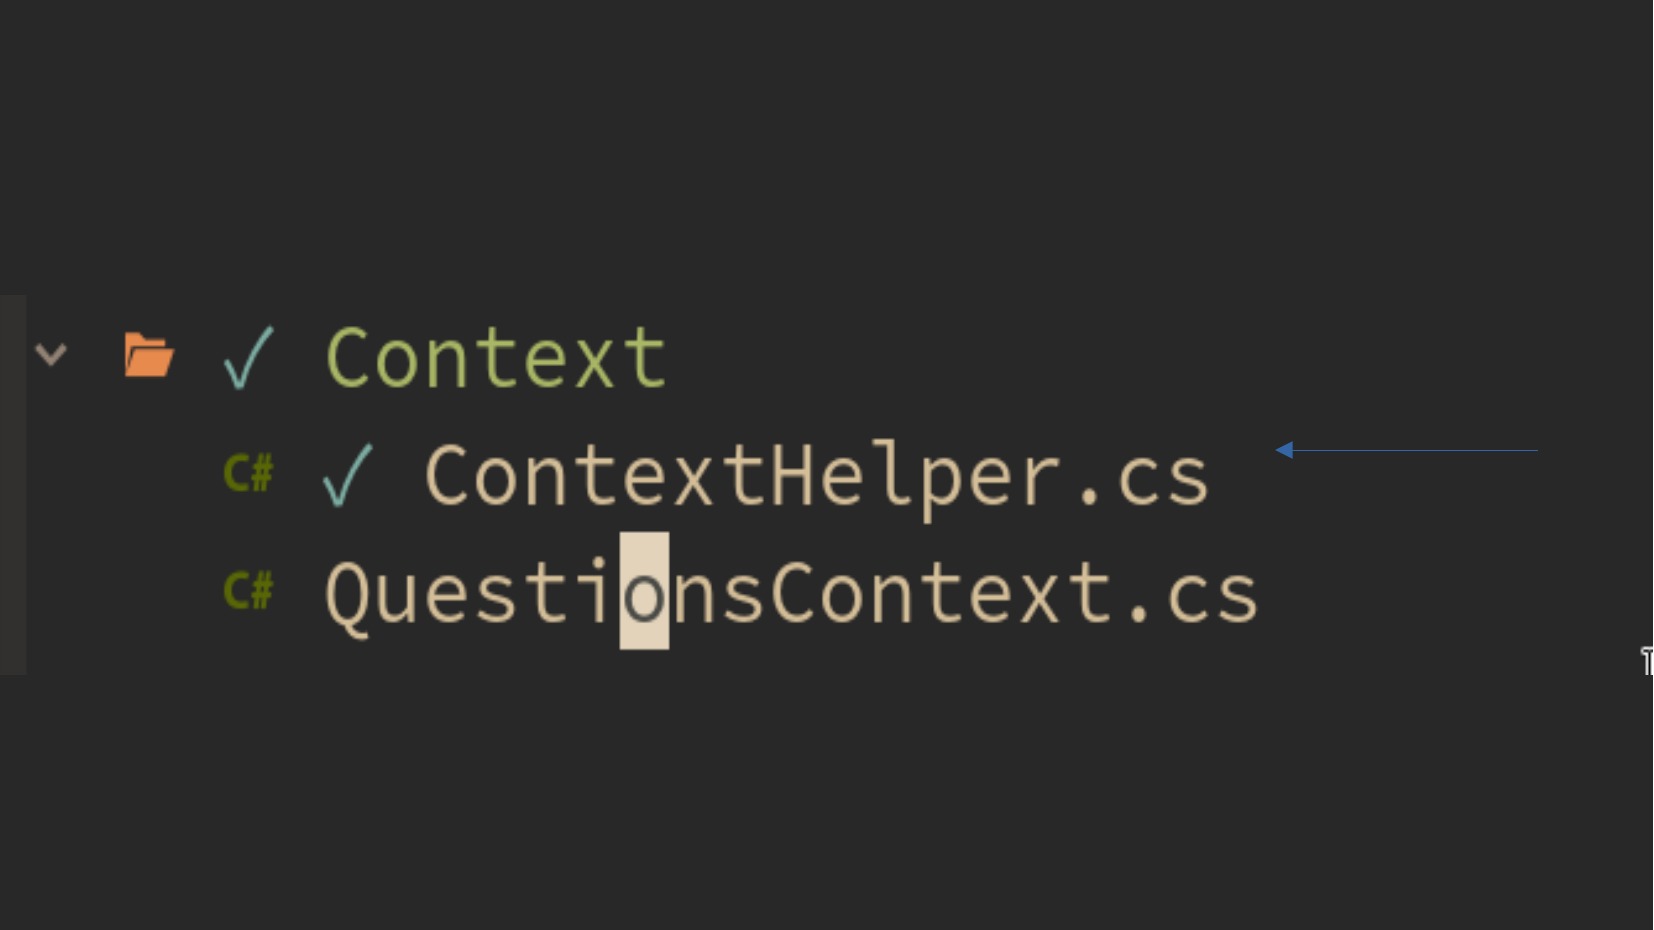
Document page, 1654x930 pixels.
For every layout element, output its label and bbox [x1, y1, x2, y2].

picture [0, 295, 1653, 675]
